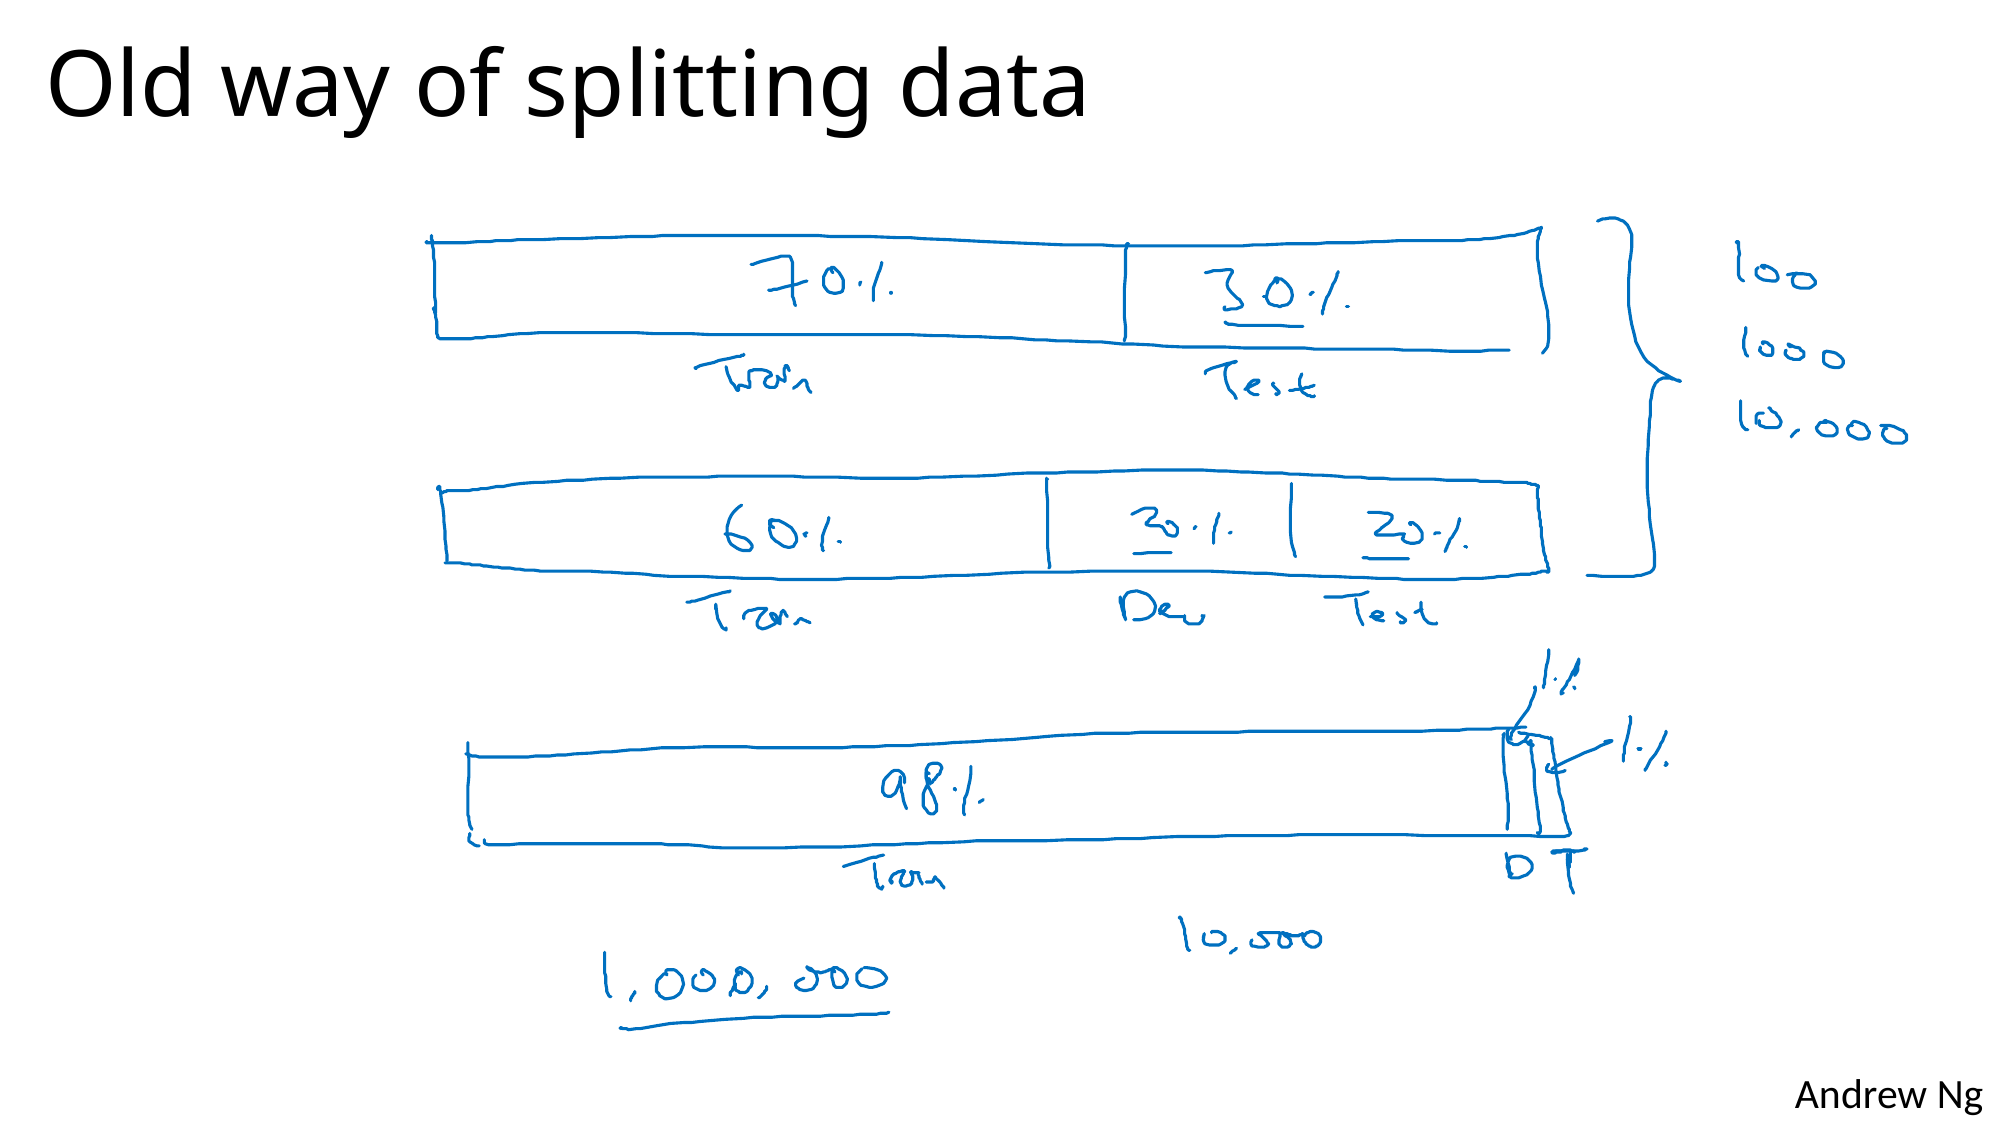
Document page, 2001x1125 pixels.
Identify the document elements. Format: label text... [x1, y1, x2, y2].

title Old way of splitting data [30, 29, 2000, 248]
picture [422, 214, 1910, 1034]
